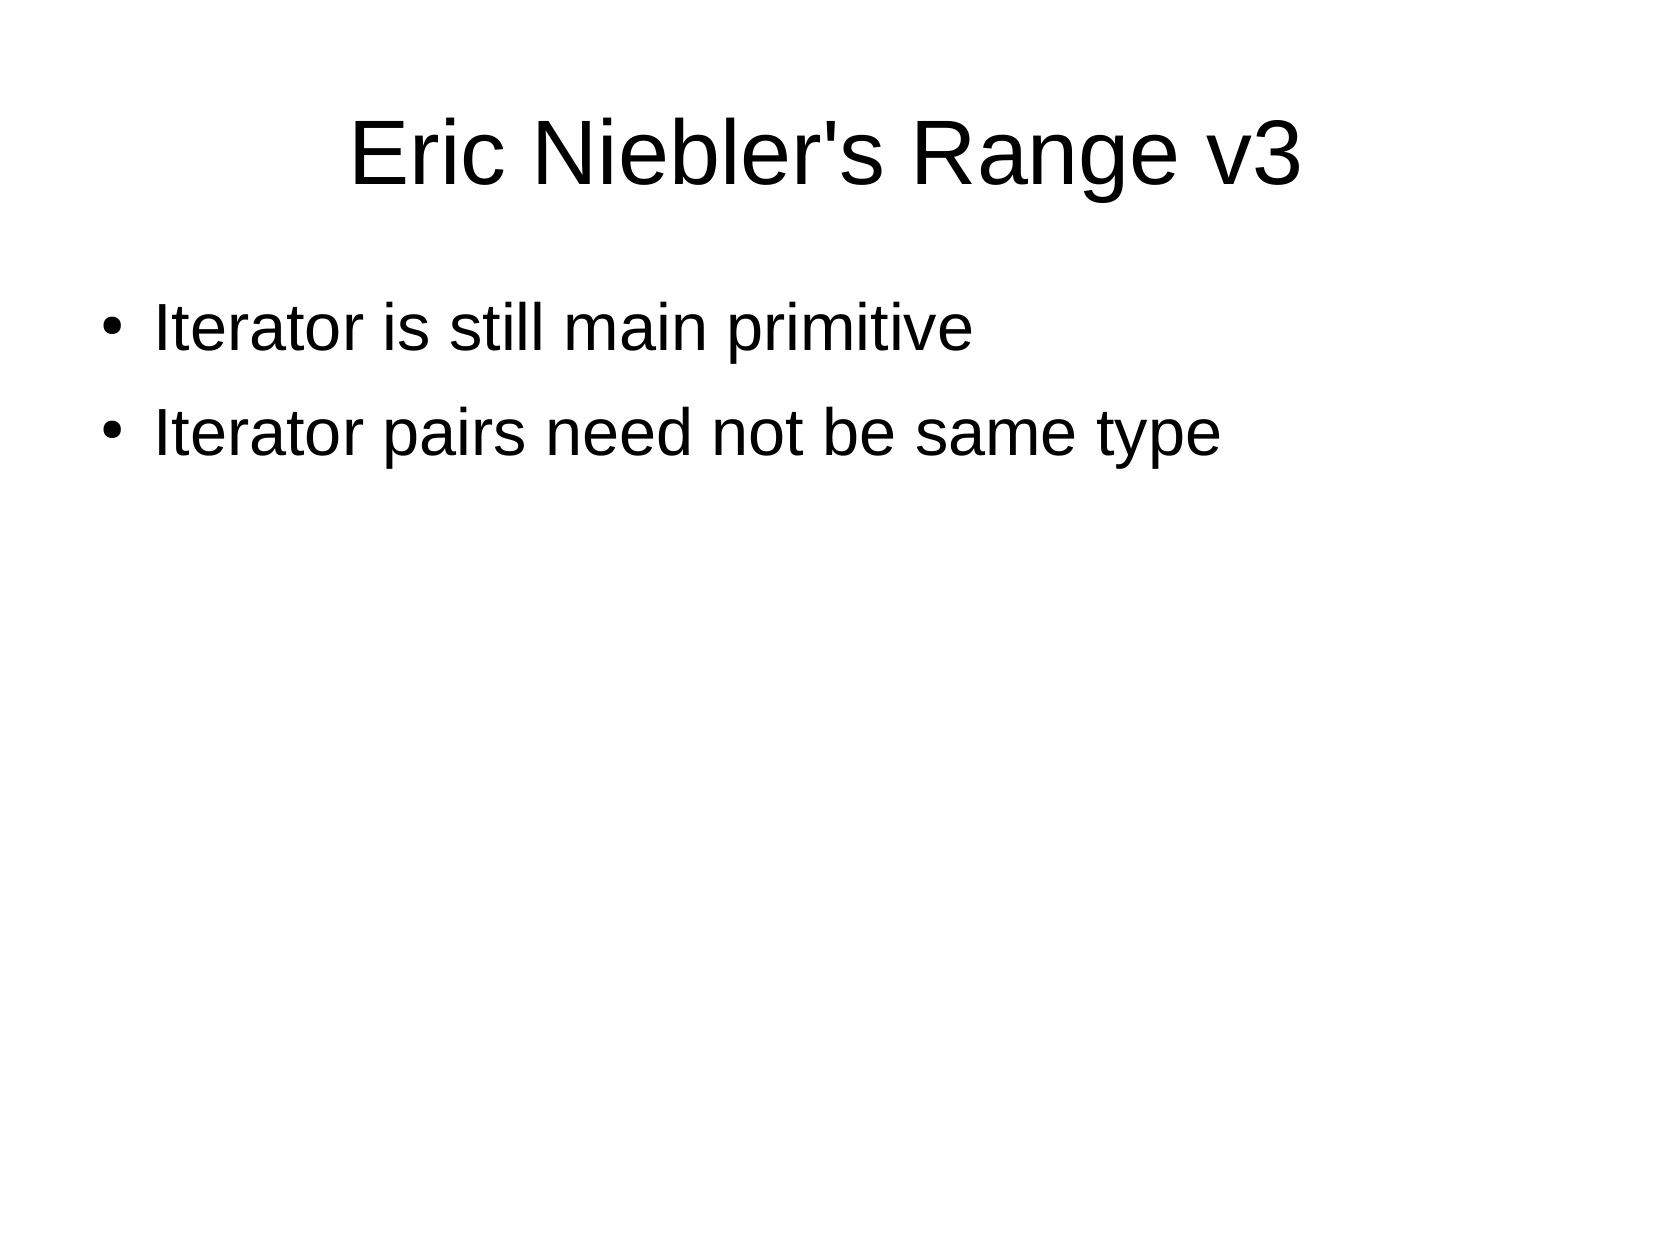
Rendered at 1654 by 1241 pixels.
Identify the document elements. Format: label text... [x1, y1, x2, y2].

title Eric Niebler's Range v3 [82, 49, 1571, 257]
list Iterator is still main primitive Iterator pairs need not be same type [82, 290, 1571, 1201]
